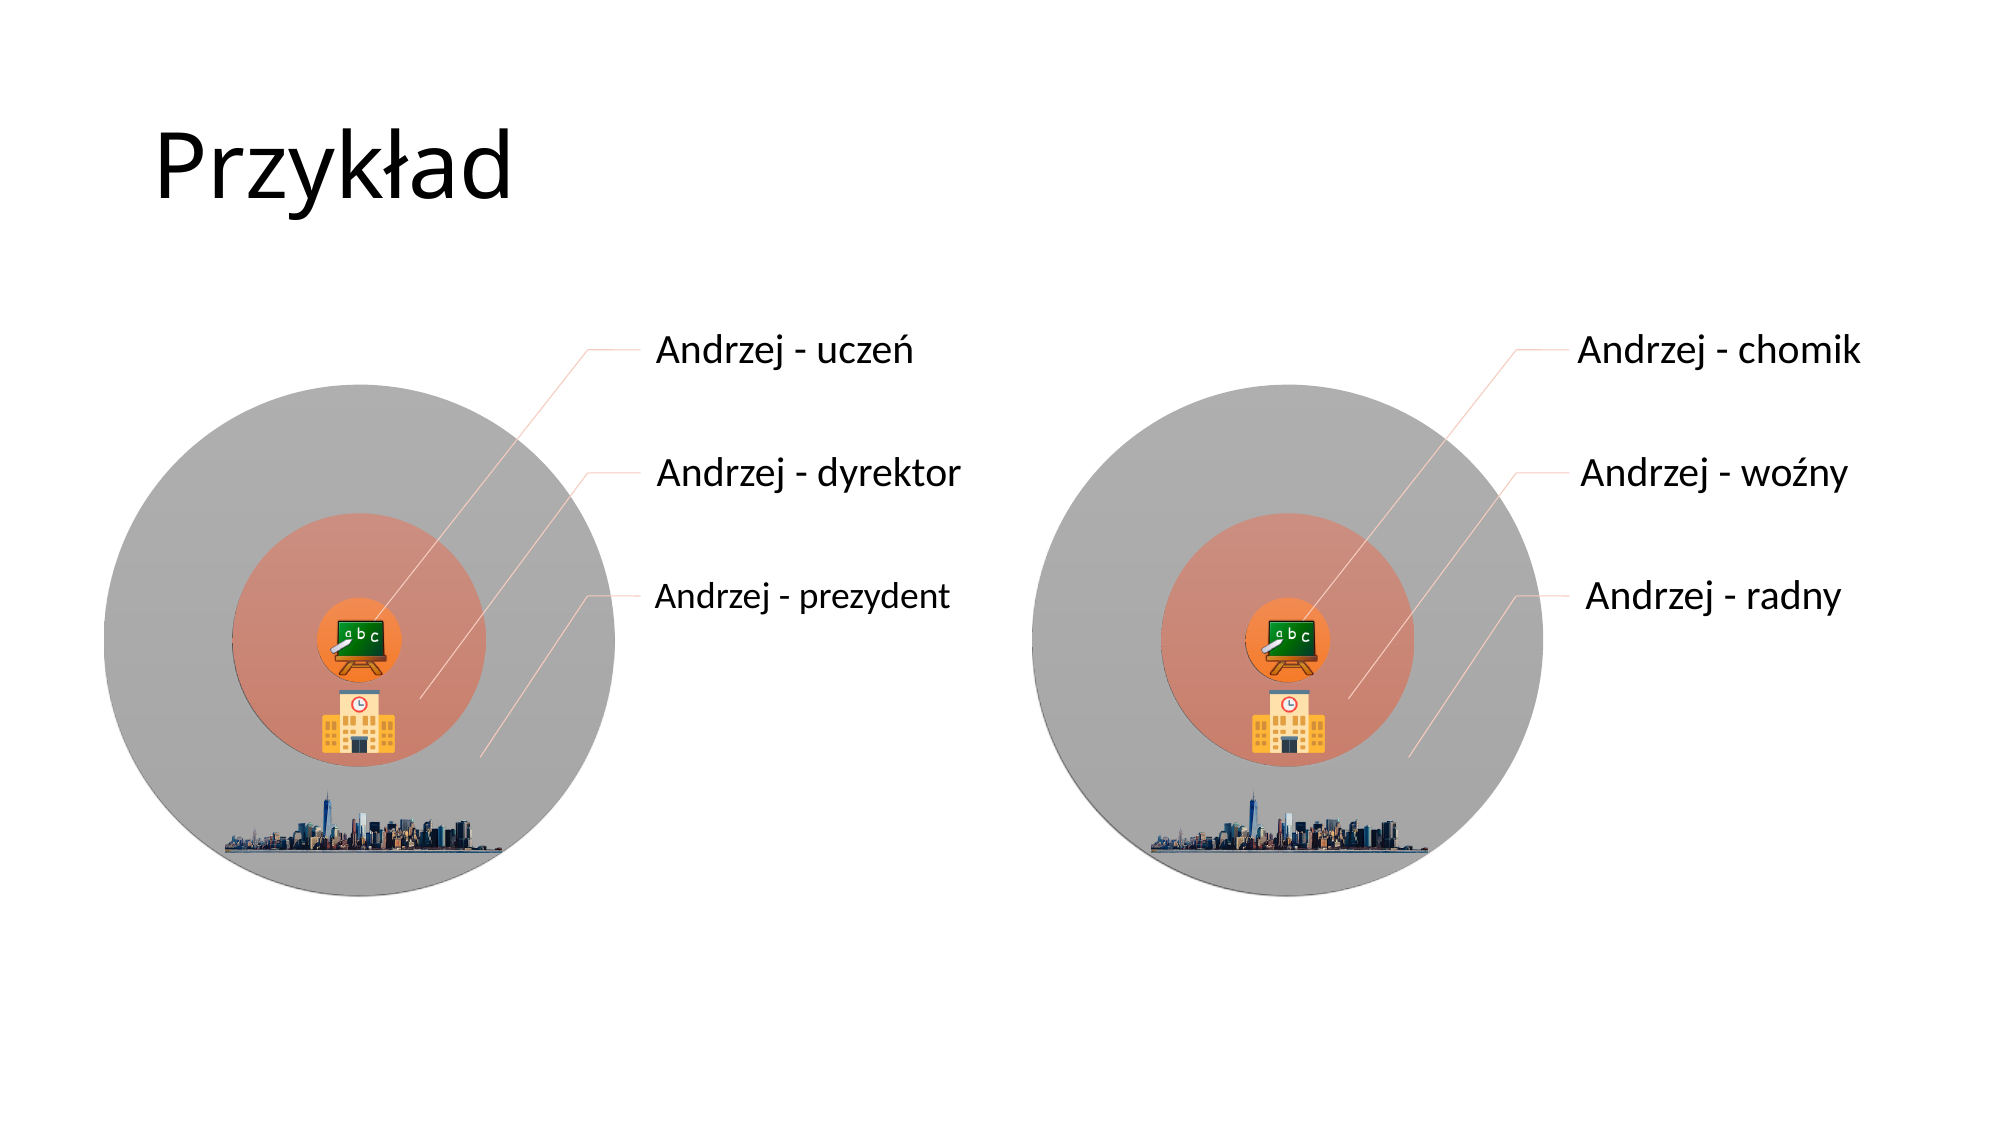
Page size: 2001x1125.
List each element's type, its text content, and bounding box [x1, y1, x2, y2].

text_box Andrzej - woźny [1556, 411, 1886, 535]
picture [1258, 617, 1321, 679]
text_box [104, 384, 611, 896]
text_box [1032, 384, 1544, 896]
title Przykład [137, 59, 1863, 278]
text_box Andrzej - radny [1562, 534, 1862, 658]
text_box Andrzej - prezydent [633, 534, 1000, 658]
picture [1151, 681, 1428, 853]
text_box Andrzej - dyrektor [633, 411, 1006, 535]
text_box Andrzej - uczeń [632, 288, 1001, 412]
text_box [491, 597, 615, 852]
text_box Andrzej - chomik [1554, 288, 1978, 412]
picture [225, 681, 502, 853]
picture [327, 617, 390, 679]
